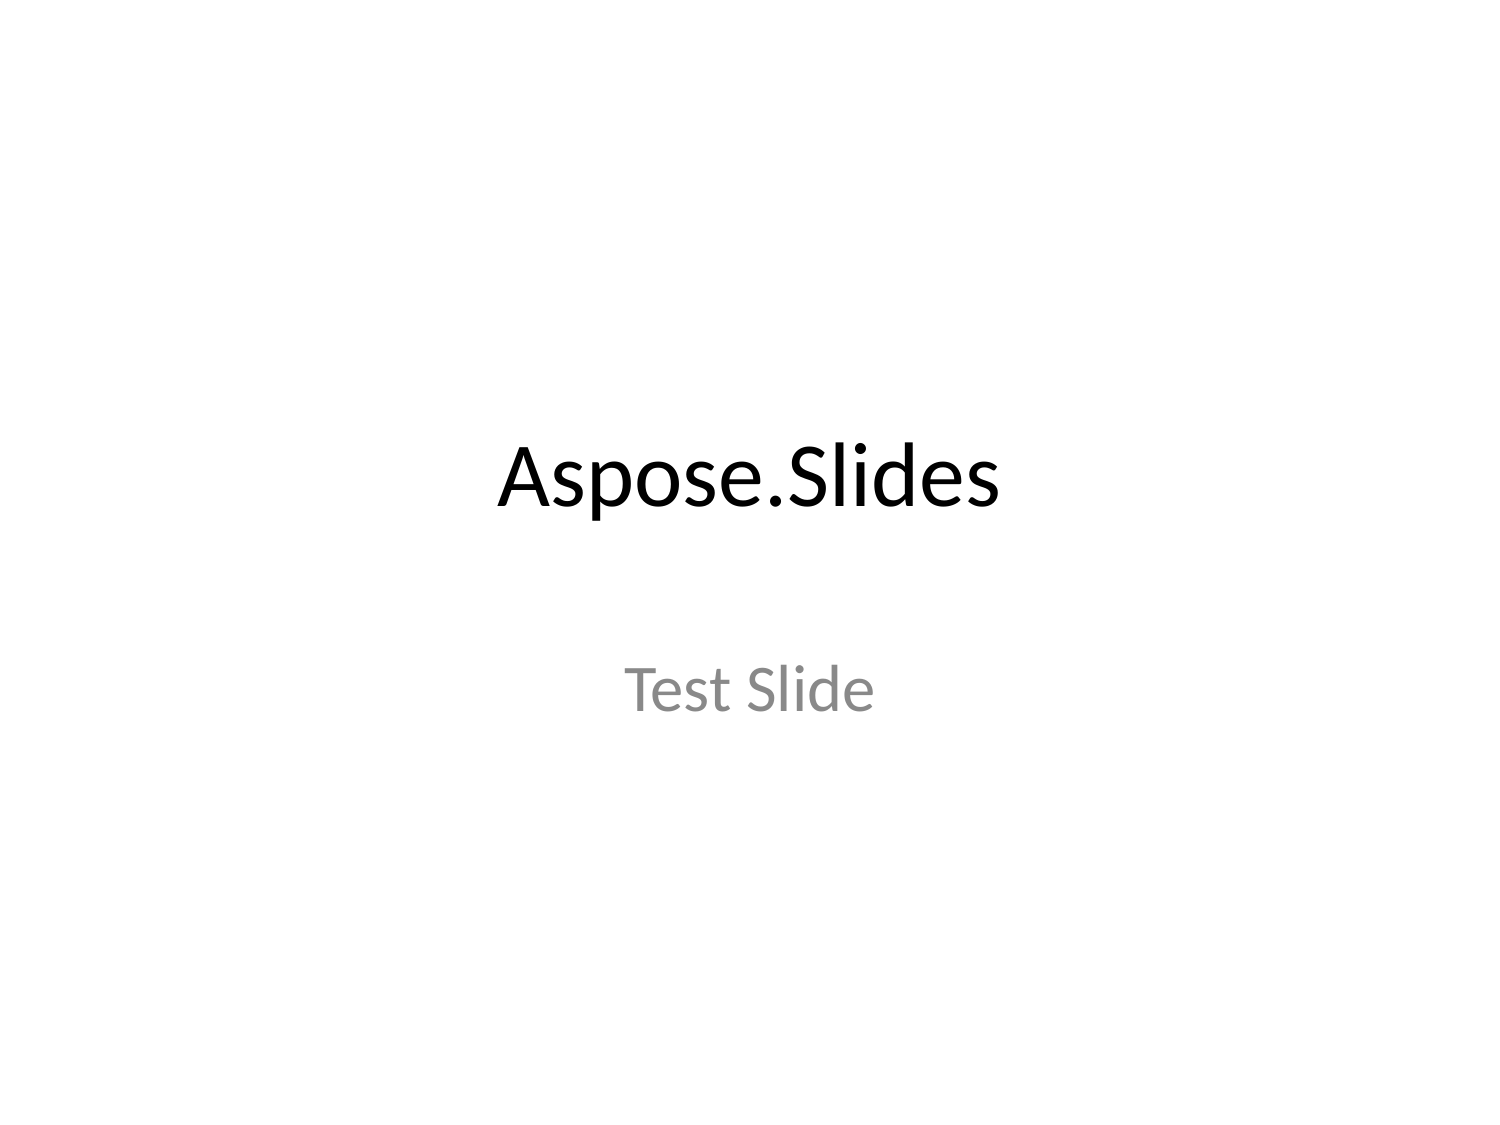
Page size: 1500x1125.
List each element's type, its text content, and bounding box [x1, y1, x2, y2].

subtitle Test Slide [225, 637, 1276, 925]
title Aspose.Slides [112, 349, 1388, 591]
